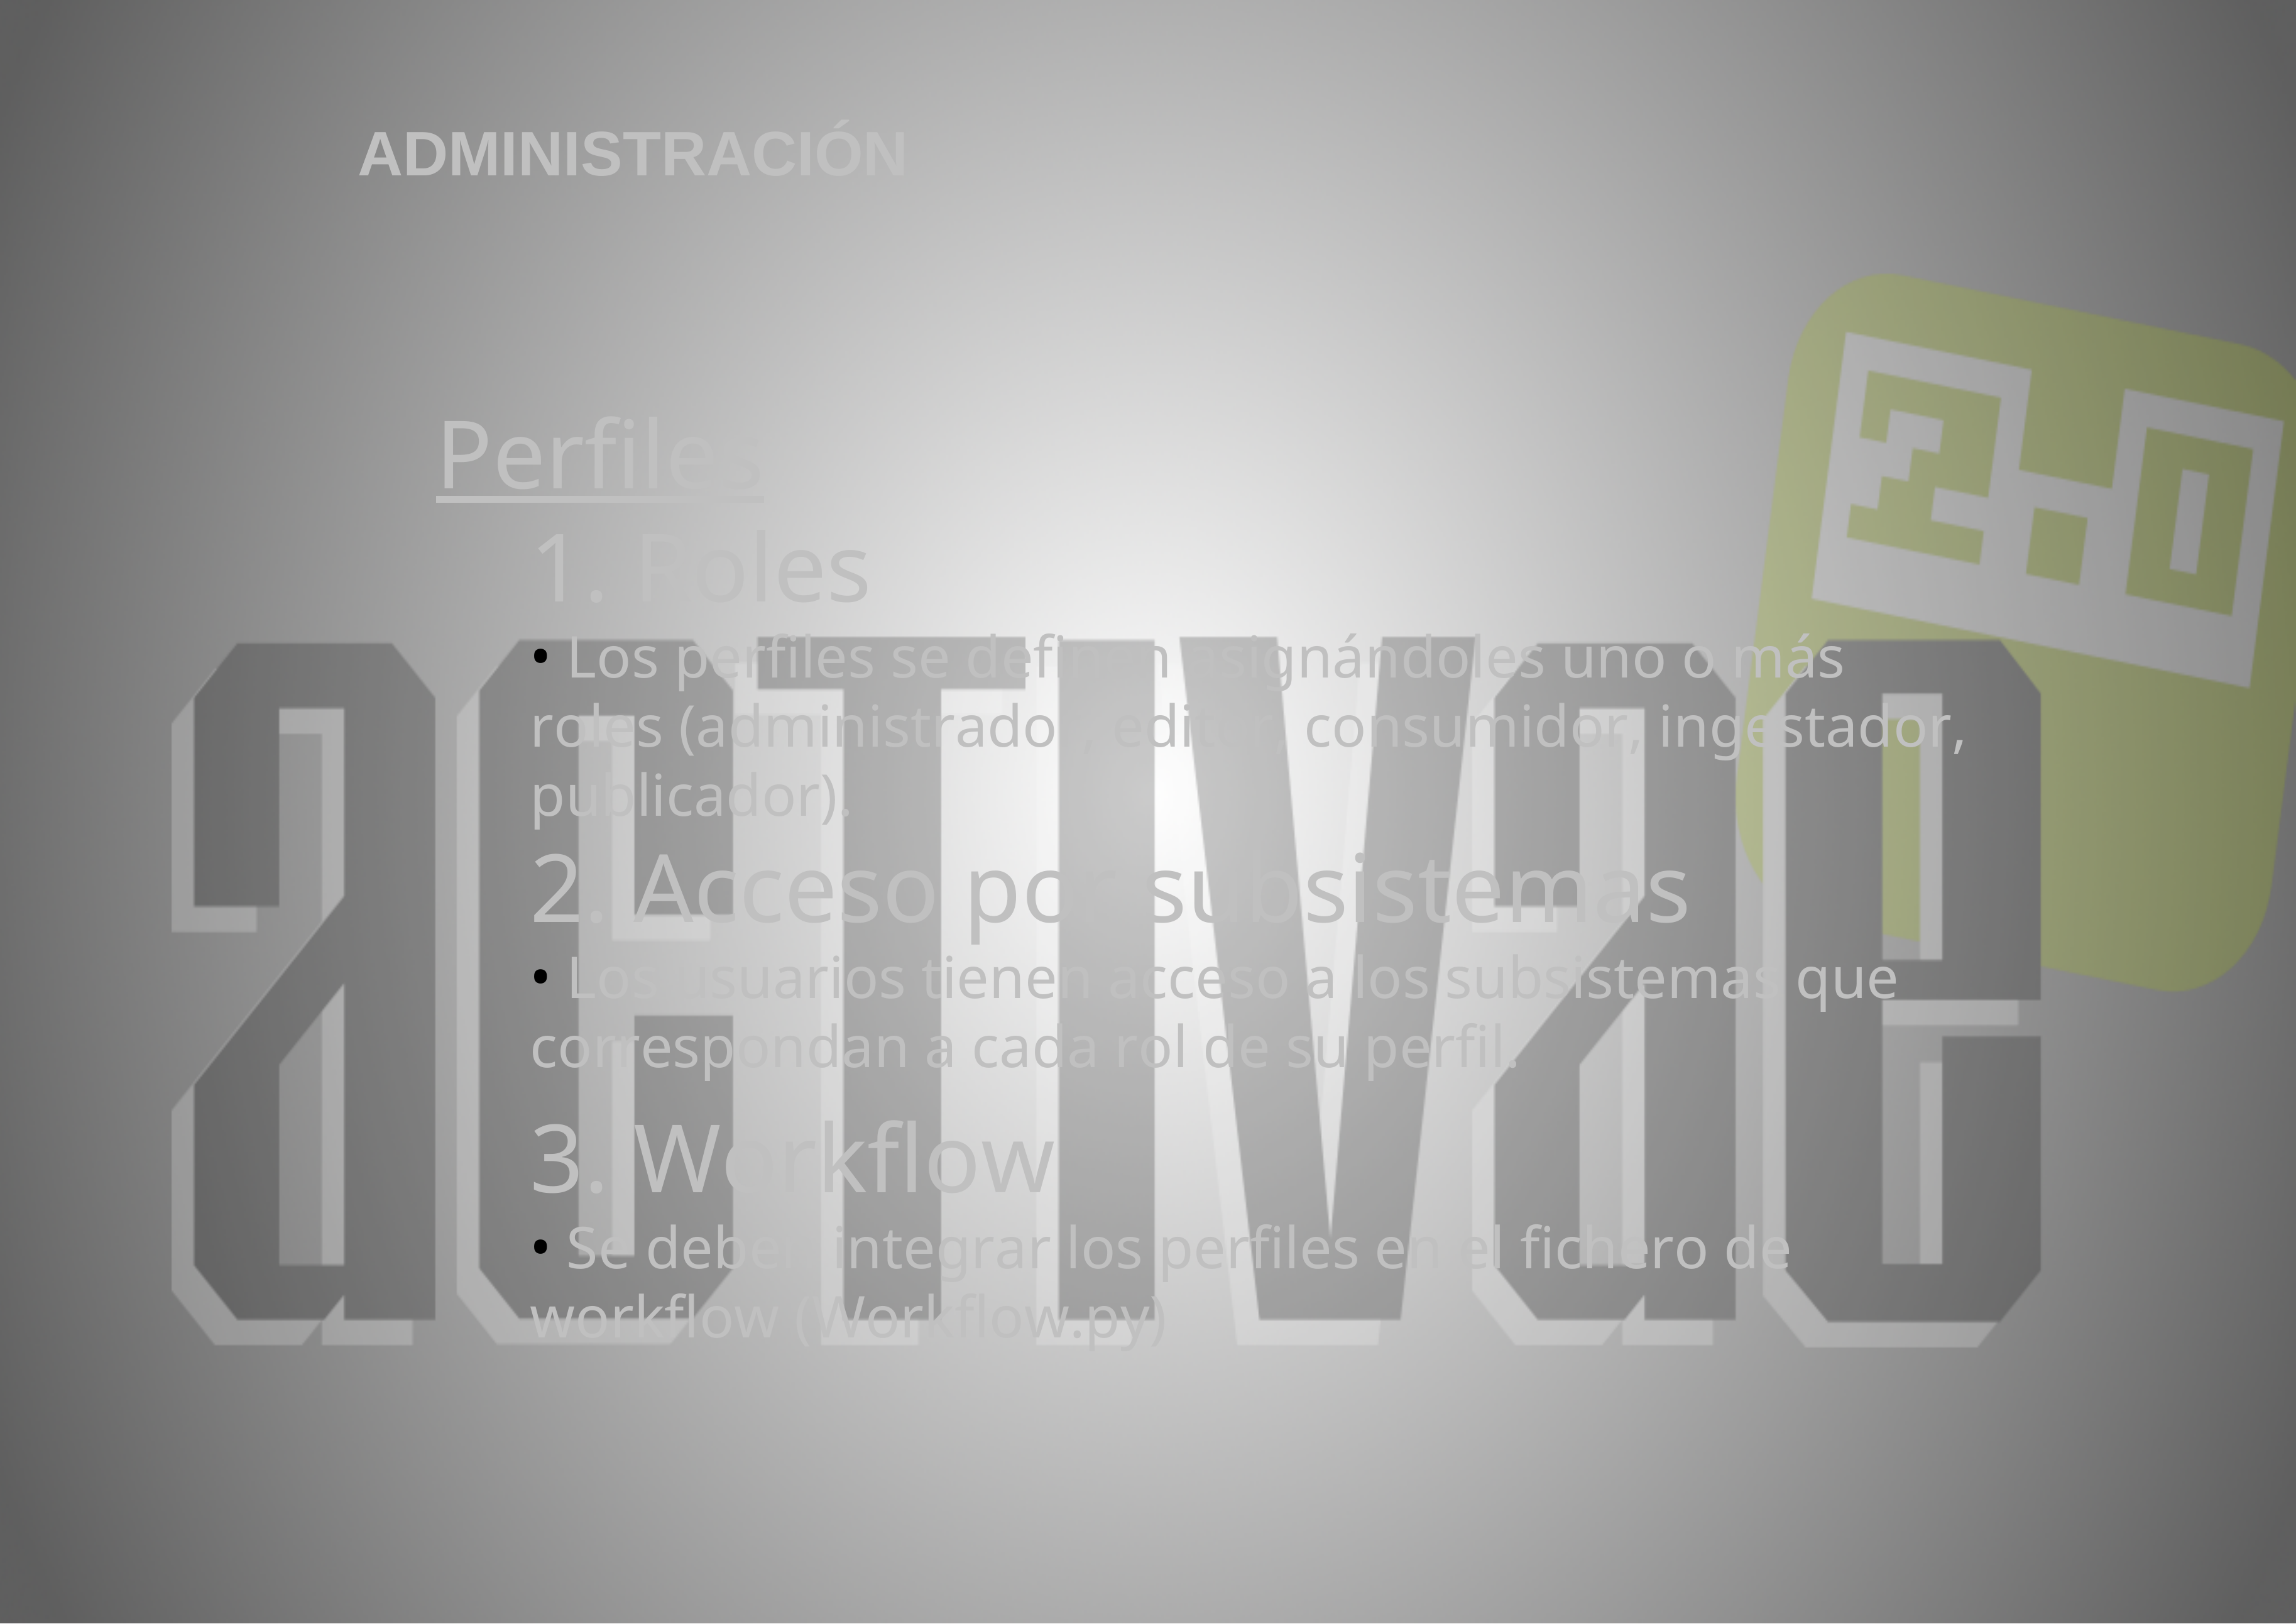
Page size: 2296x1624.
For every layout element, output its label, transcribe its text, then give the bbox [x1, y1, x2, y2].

picture [0, 0, 2296, 1623]
text_box ADMINISTRACIÓN [215, 112, 910, 189]
text_box Perfiles 1. Roles Los perfiles se definen asignándoles uno o más roles (administrador, editor, consumidor, ingestador, publicador). 2. Acceso por subsistemas Los usuarios tienen acceso a los subsistemas que correspondan a cada rol de su perfil. 3. Workflow Se deben integrar los perfiles en el fichero de workflow (Workflow.py) [427, 390, 2004, 1354]
